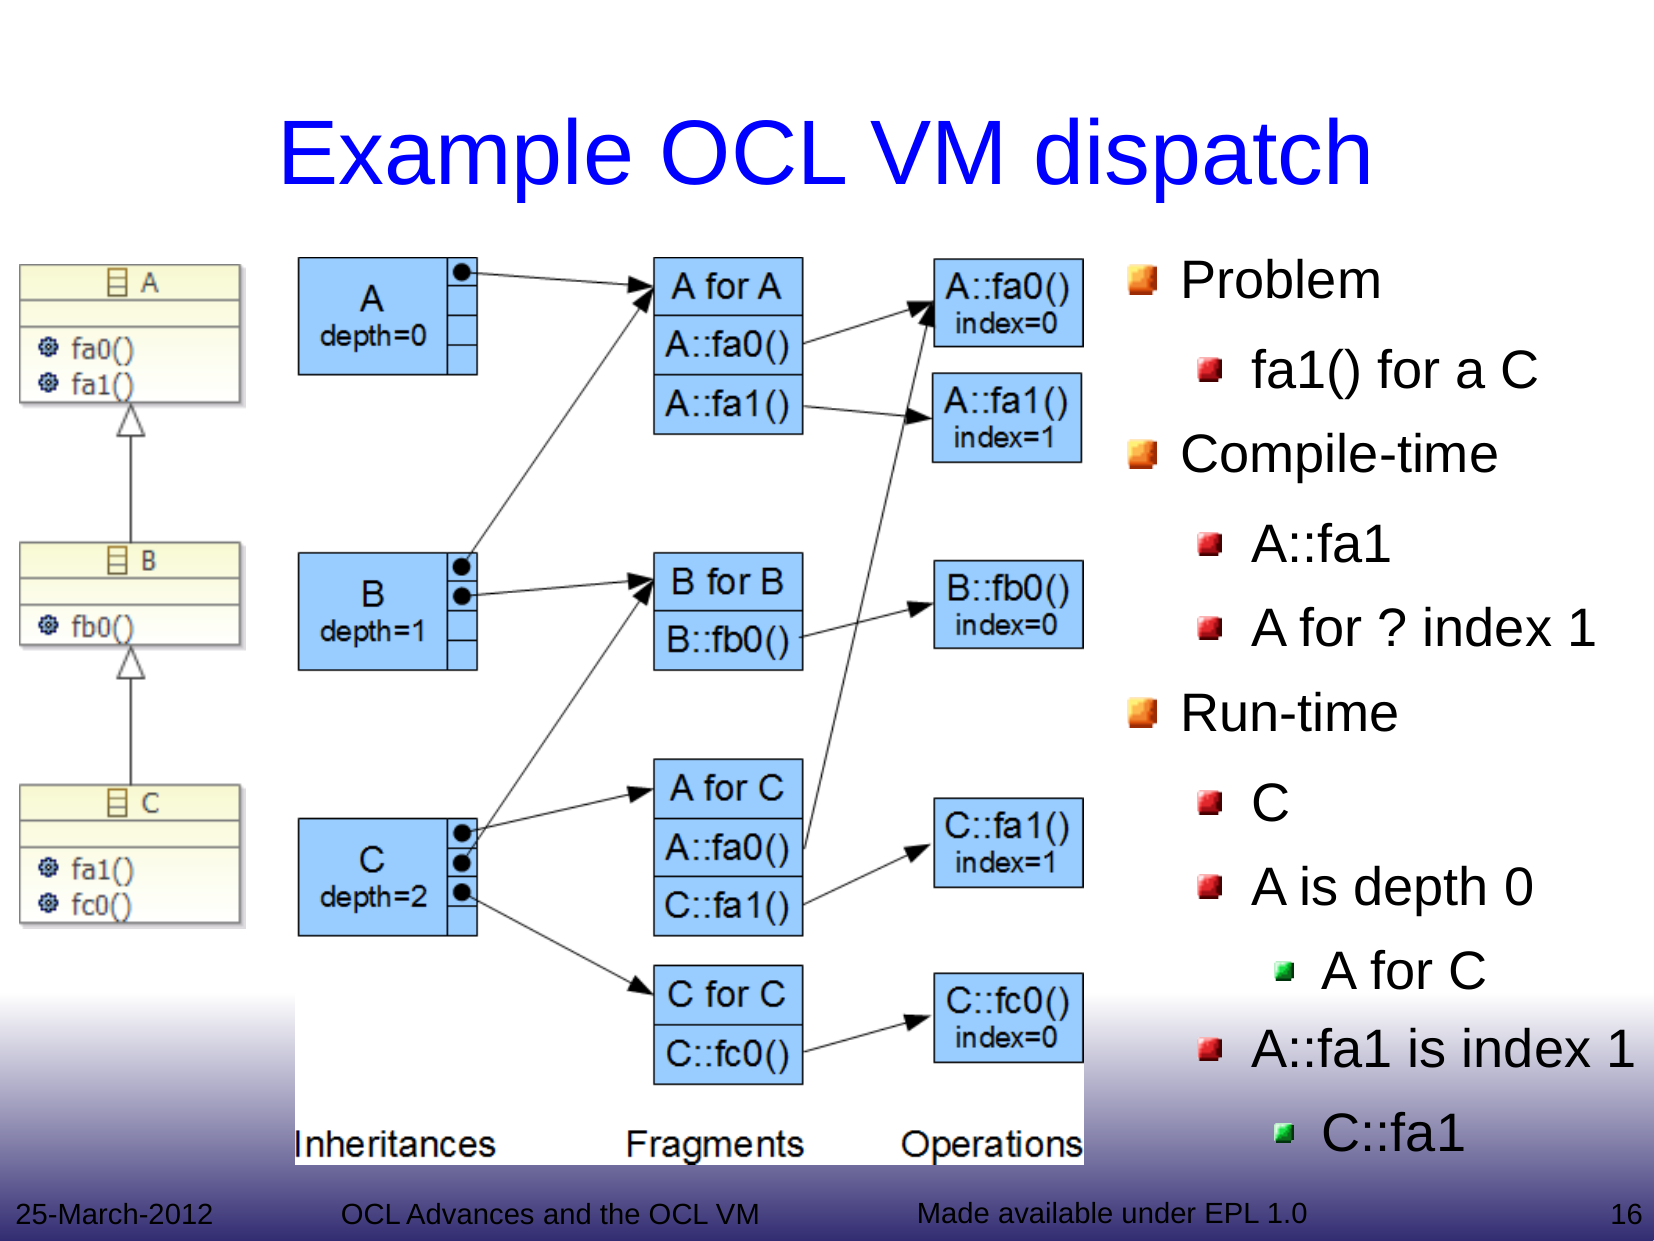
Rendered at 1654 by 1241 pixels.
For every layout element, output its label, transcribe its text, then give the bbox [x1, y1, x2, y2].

picture [19, 264, 246, 929]
title Example OCL VM dispatch [82, 49, 1571, 257]
picture [295, 257, 1084, 1165]
list Problem fa1() for a C Compile-time A::fa1 A for ? index 1 Run-time C A is depth 0 A for C A::fa1 is index 1 C::fa1 [1109, 249, 1640, 1164]
